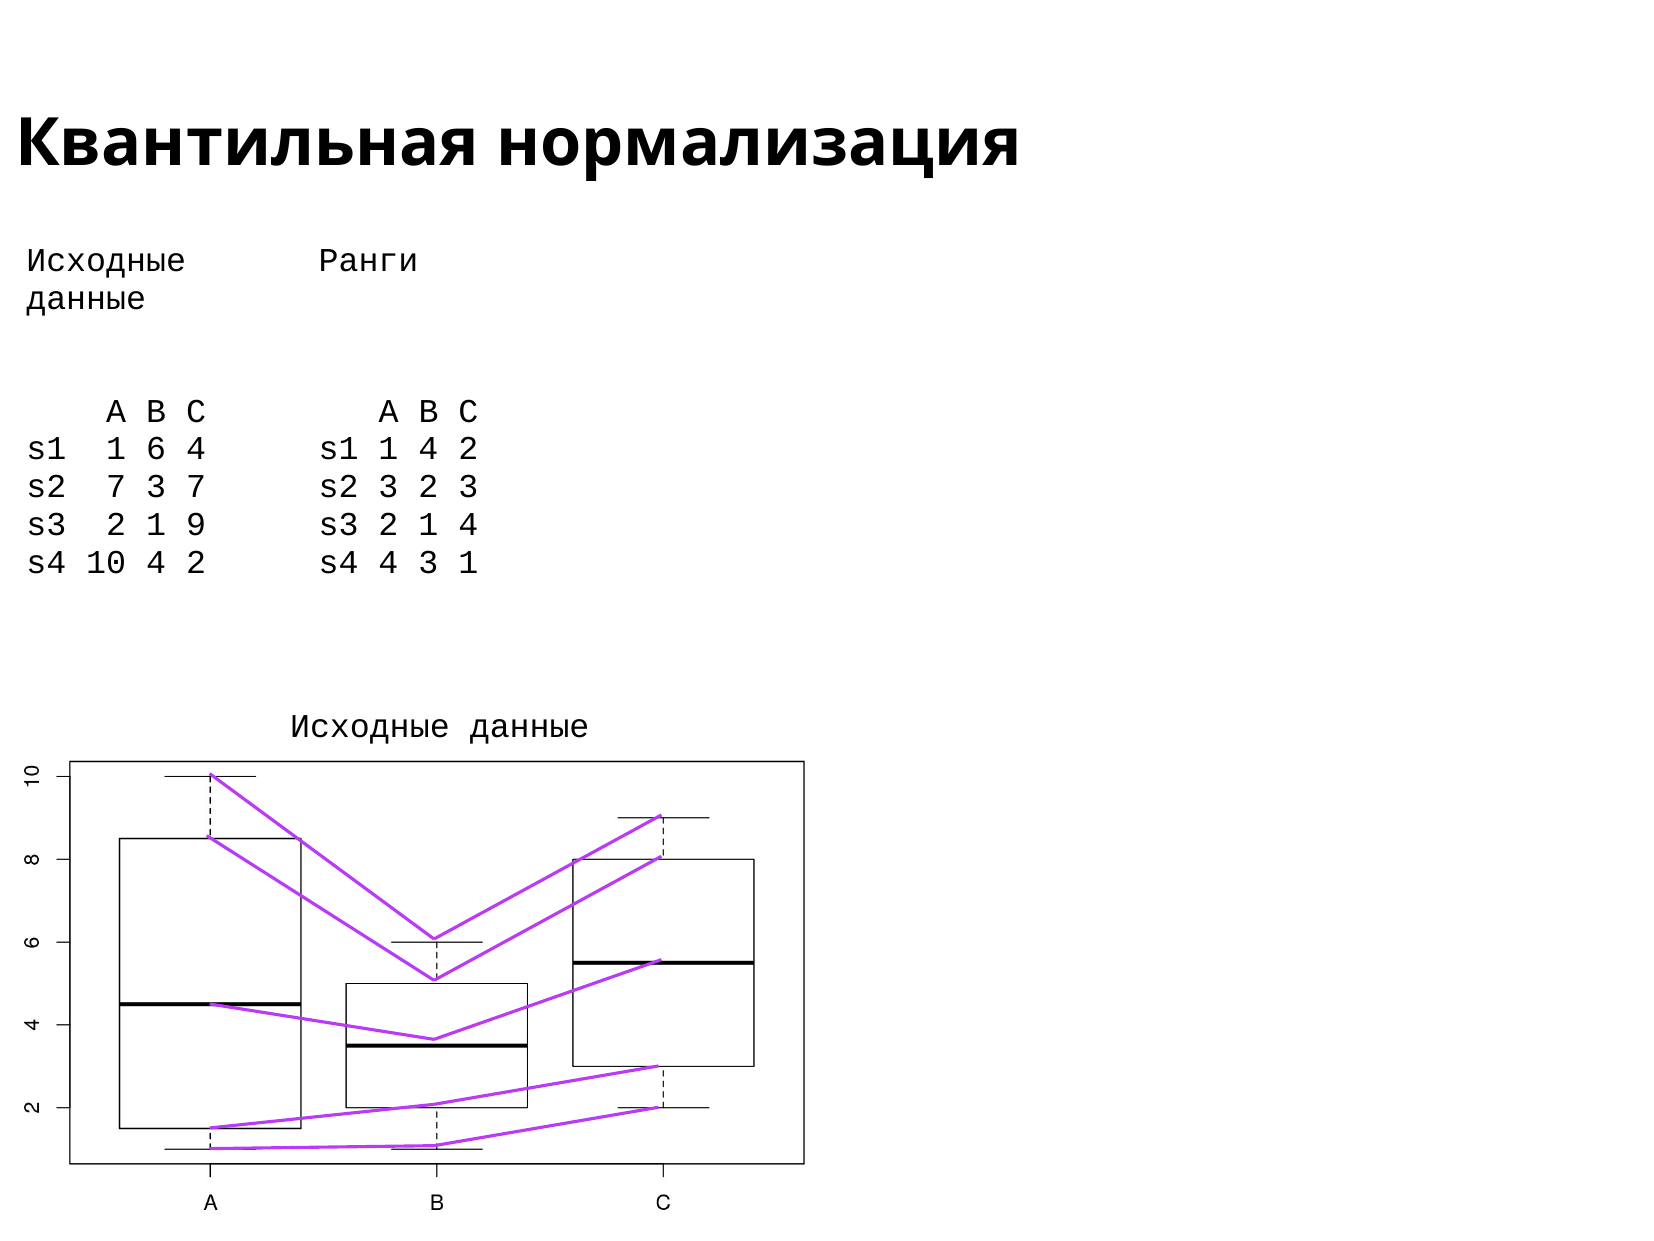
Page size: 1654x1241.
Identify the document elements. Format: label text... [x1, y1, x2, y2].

text_box Ранги A B C s1 1 4 2 s2 3 2 3 s3 2 1 4 s4 4 3 1 [303, 236, 509, 591]
picture [8, 741, 820, 1232]
text_box Исходные данные [271, 702, 609, 756]
title Квантильная нормализация [15, 19, 1636, 260]
text_box Исходные данные A B C s1 1 6 4 s2 7 3 7 s3 2 1 9 s4 10 4 2 [11, 236, 237, 591]
